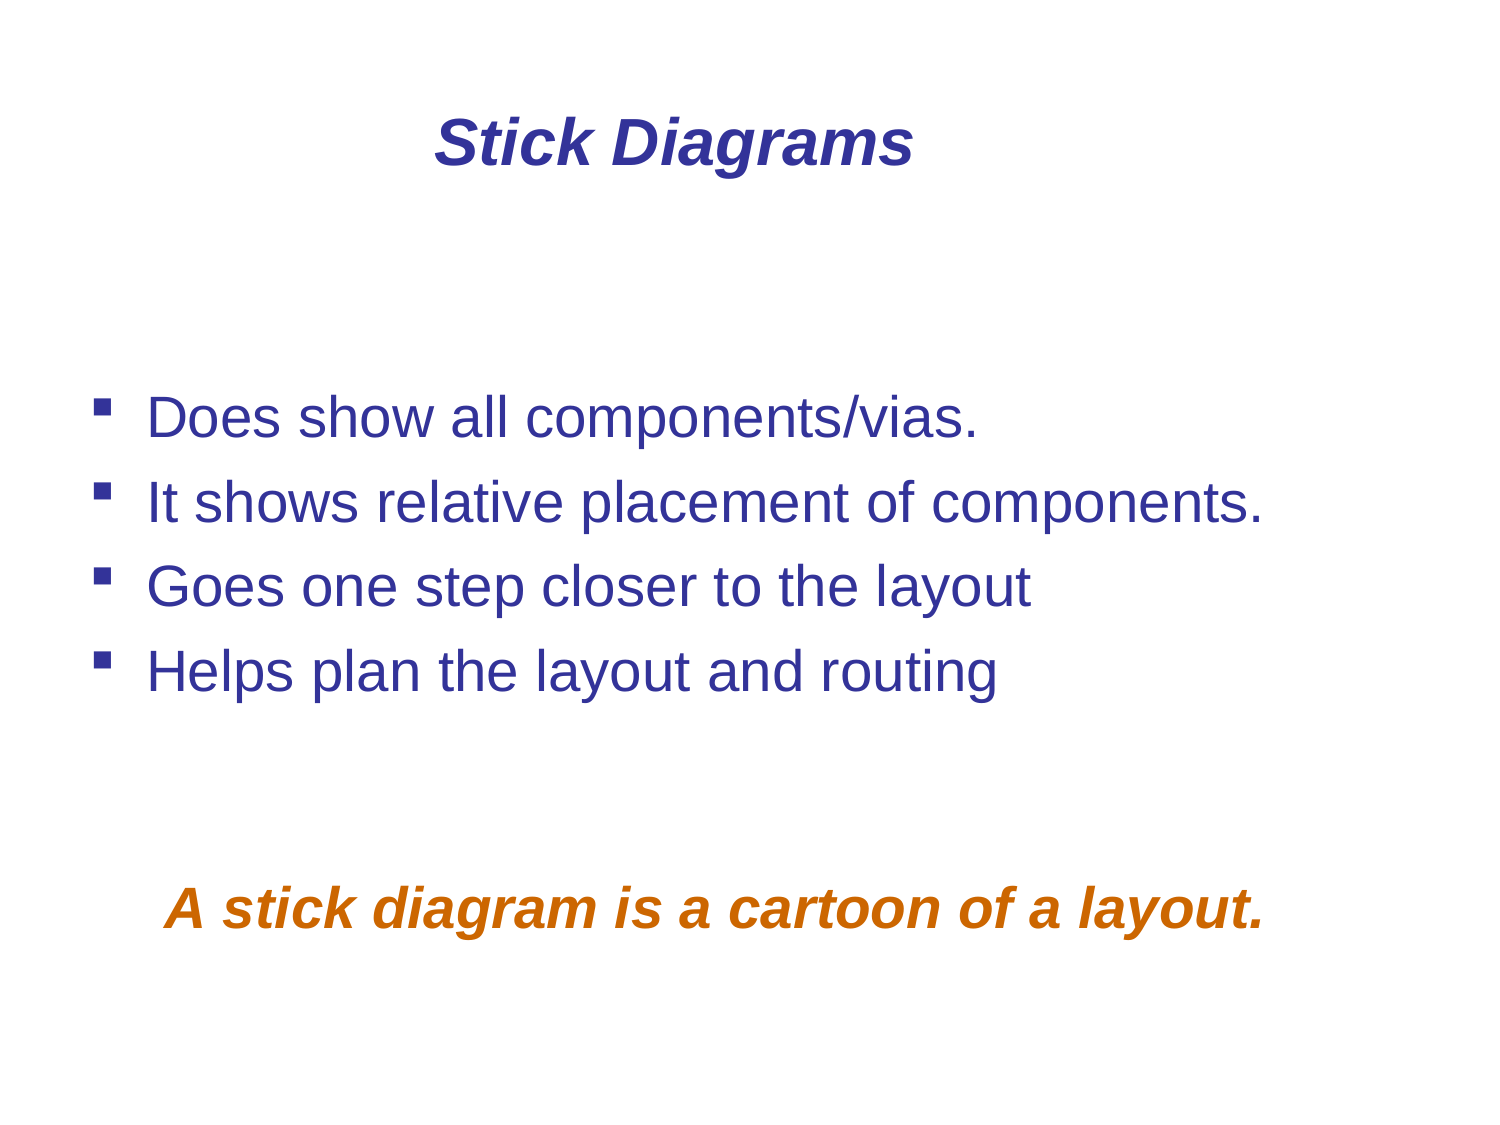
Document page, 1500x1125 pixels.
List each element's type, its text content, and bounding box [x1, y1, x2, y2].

text_box Does show all components/vias. It shows relative placement of components. Goes one step closer to the layout Helps plan the layout and routing [75, 287, 1426, 881]
text_box A stick diagram is a cartoon of a layout. [150, 862, 1288, 948]
title Stick Diagrams [0, 45, 1351, 233]
